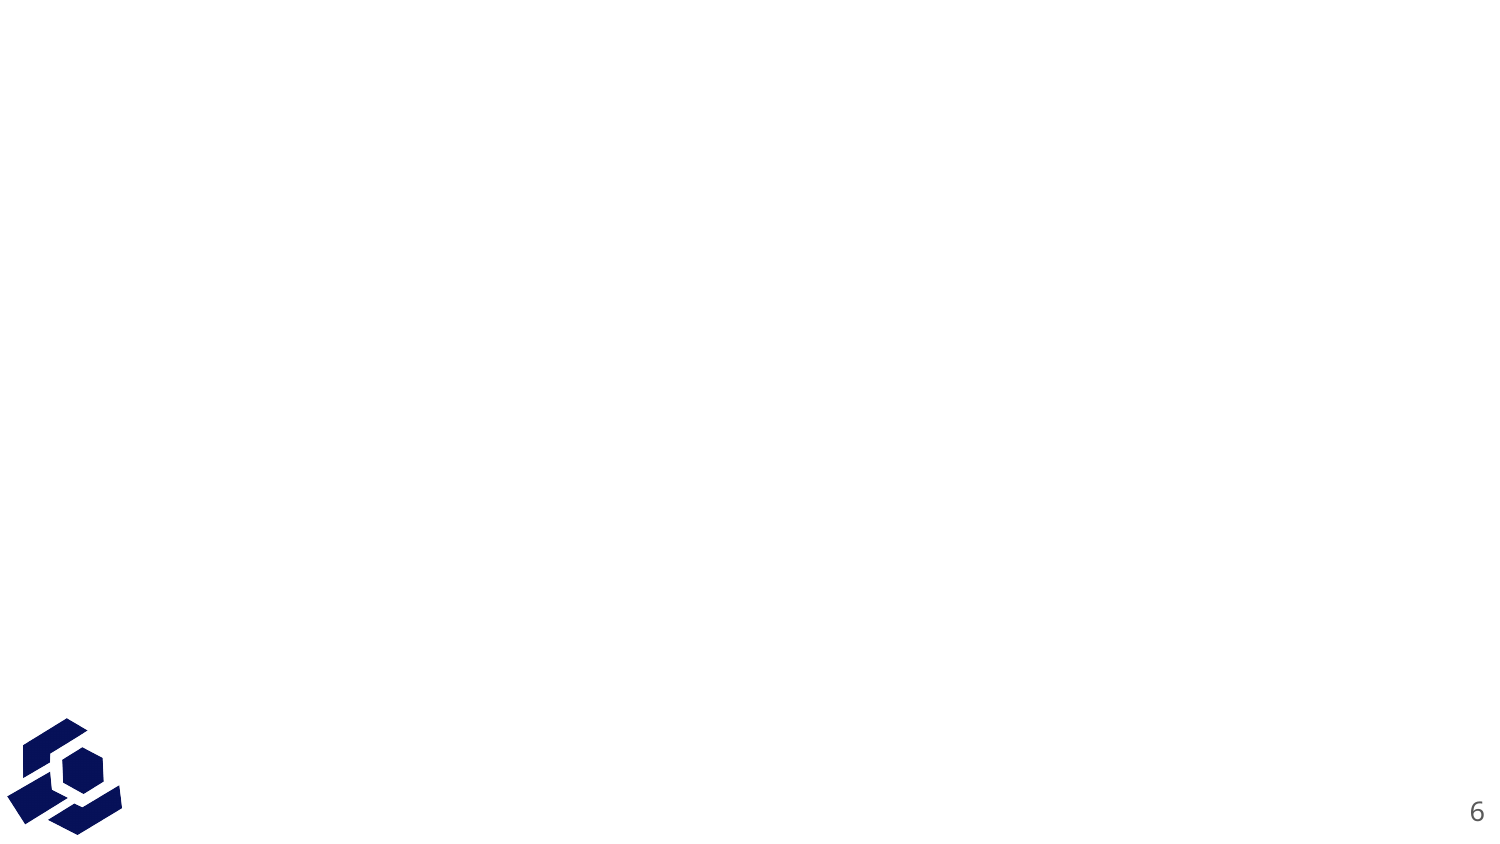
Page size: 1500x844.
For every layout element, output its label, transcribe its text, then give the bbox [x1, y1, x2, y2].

picture [7, 718, 122, 835]
slide_number <number> [1200, 779, 1500, 844]
